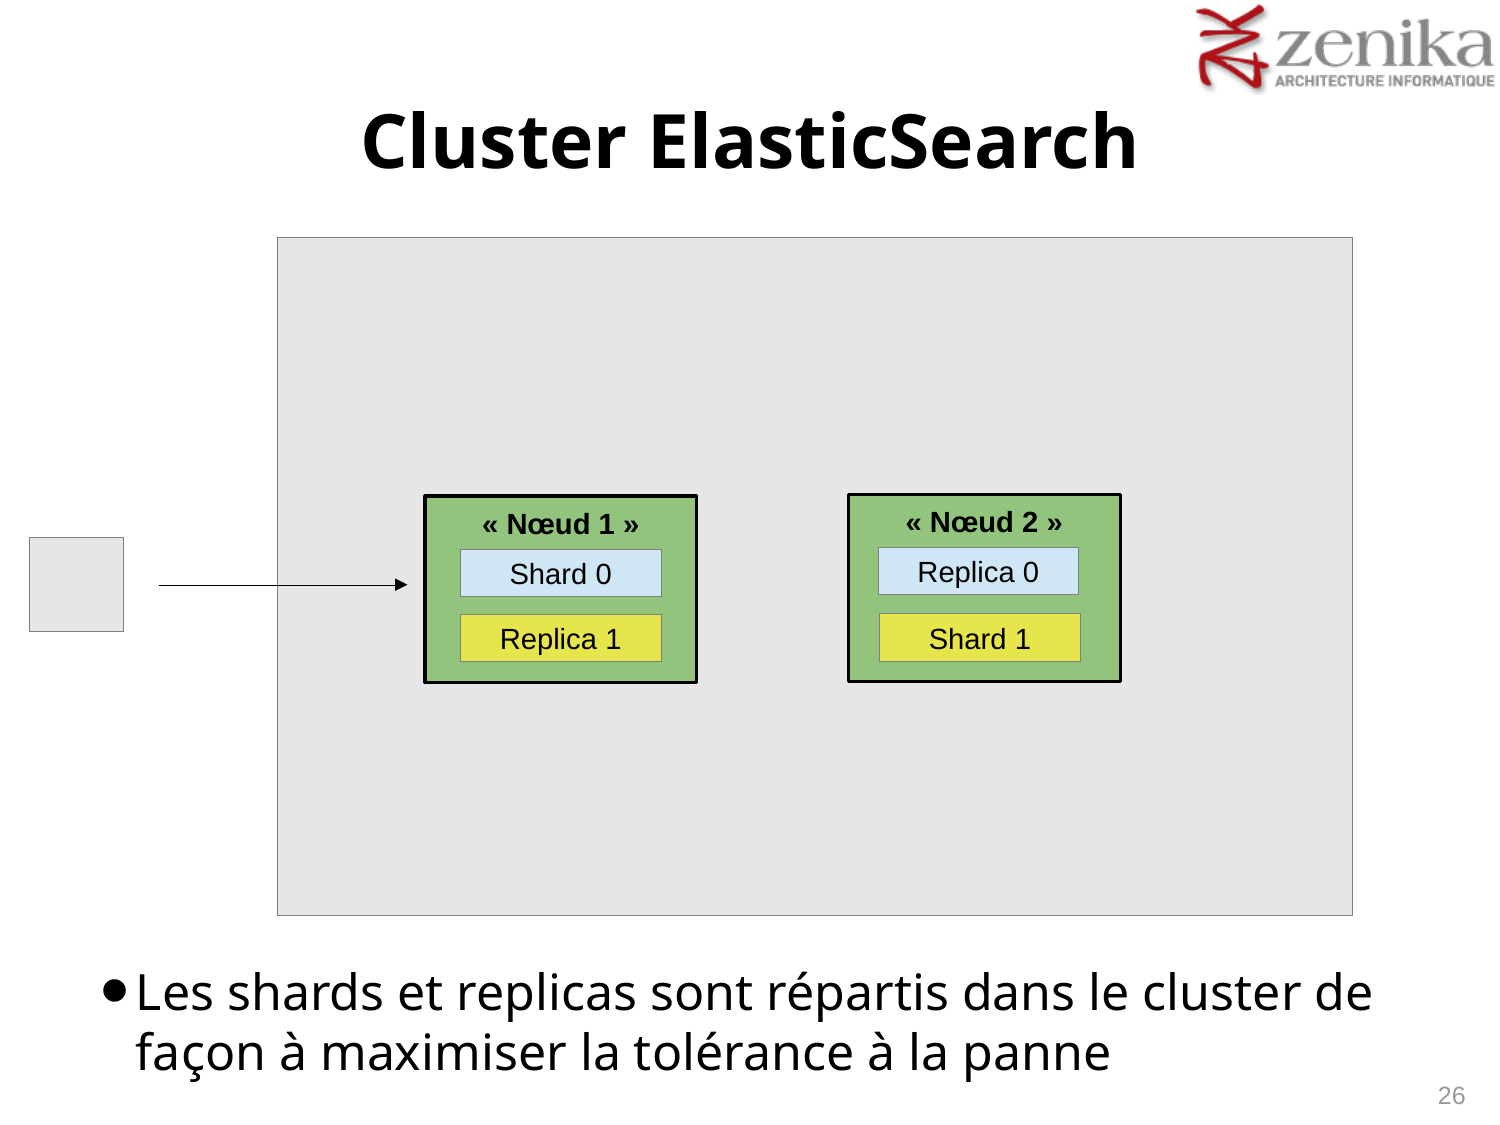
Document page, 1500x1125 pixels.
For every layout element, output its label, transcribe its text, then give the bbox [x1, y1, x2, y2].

text_box [277, 237, 1353, 916]
text_box Replica 1 [460, 614, 662, 662]
text_box Les shards et replicas sont répartis dans le cluster de façon à maximiser la tolérance à la panne [85, 944, 1435, 1125]
text_box Replica 0 [878, 547, 1079, 595]
text_box Cluster ElasticSearch [75, 29, 1425, 248]
text_box Shard 0 [460, 549, 662, 597]
text_box « Nœud 2 » [848, 494, 1121, 682]
text_box « Nœud 1 » [425, 496, 697, 683]
picture [1190, 0, 1500, 95]
text_box Shard 1 [879, 613, 1081, 662]
text_box [29, 537, 124, 632]
